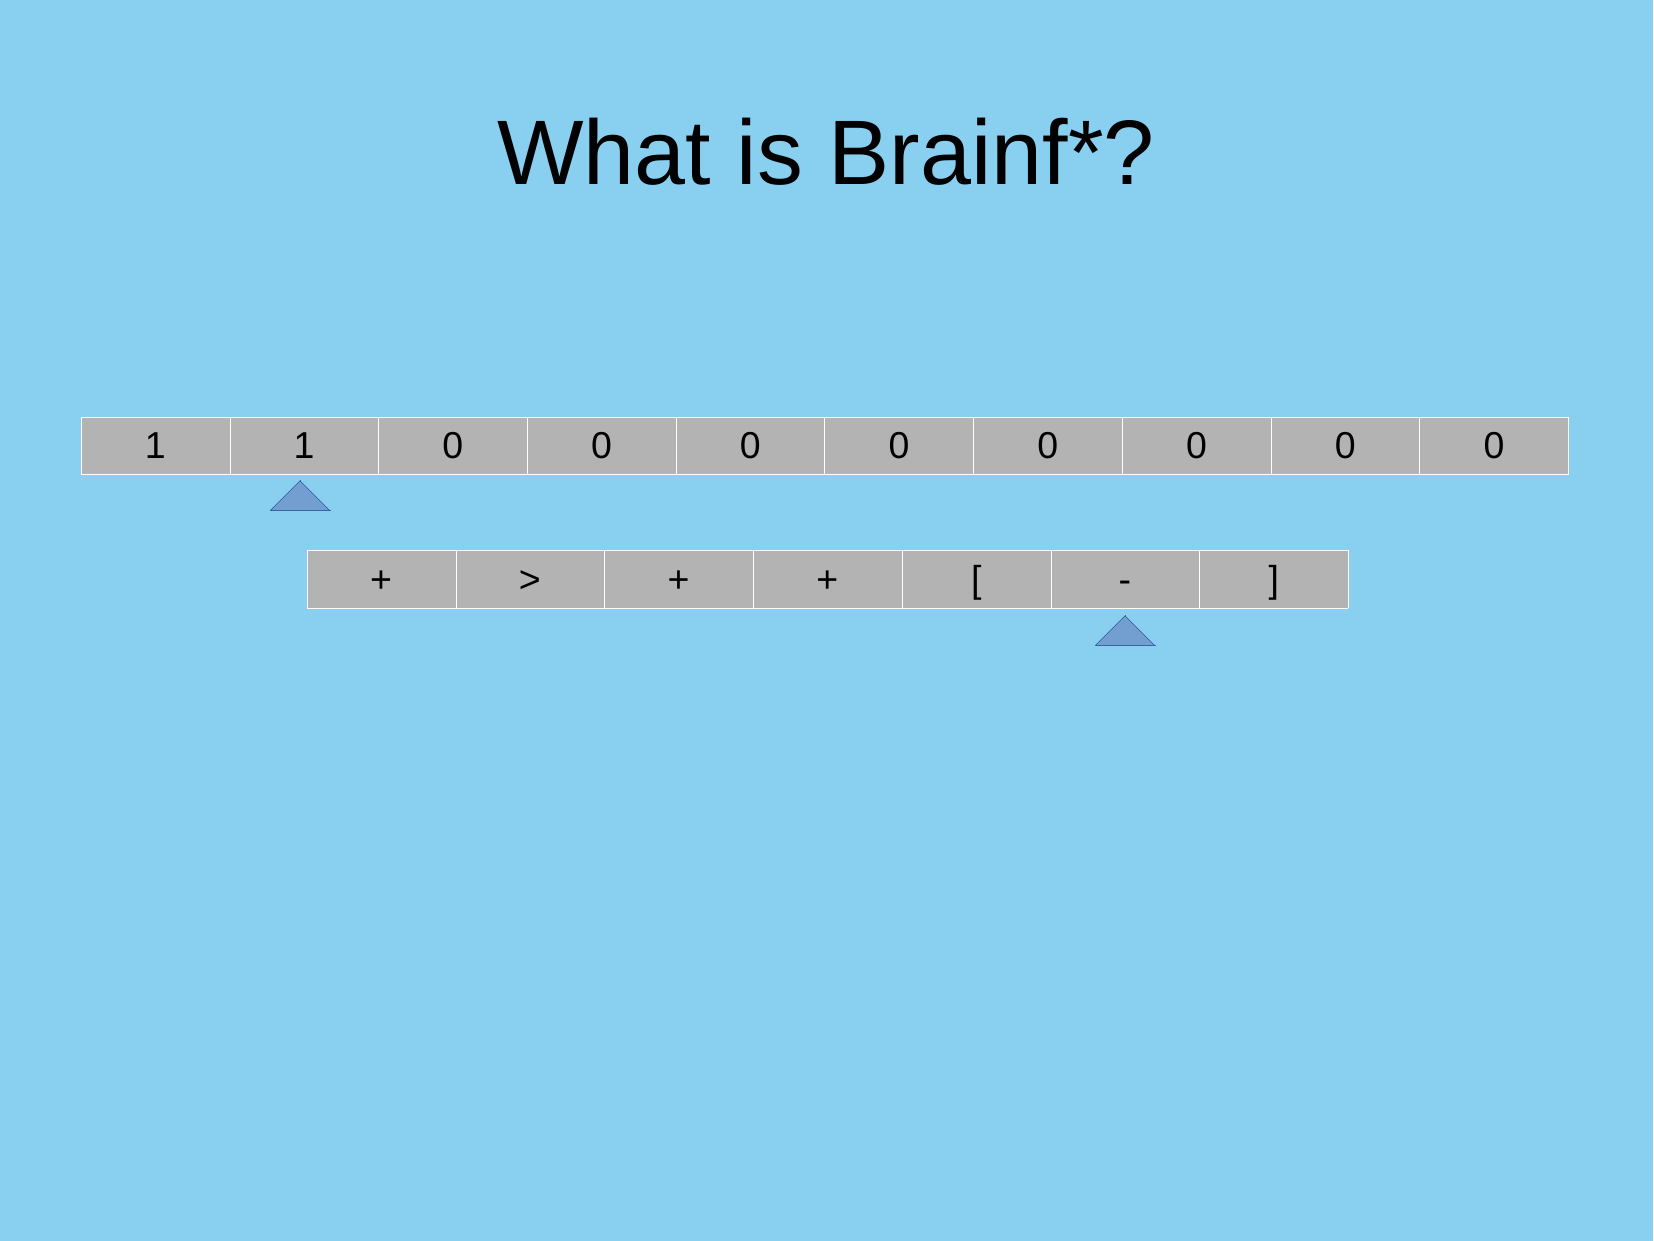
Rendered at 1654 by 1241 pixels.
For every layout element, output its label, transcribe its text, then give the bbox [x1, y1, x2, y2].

table_header 0 [1272, 418, 1419, 474]
title What is Brainf*? [82, 49, 1571, 257]
table_header 0 [974, 418, 1122, 474]
table_header 0 [825, 418, 973, 474]
table_header + [754, 551, 902, 608]
table_header 1 [82, 418, 230, 474]
table_header 0 [528, 418, 676, 474]
text_box [1095, 615, 1156, 646]
table_header 1 [231, 418, 378, 474]
table_header 0 [379, 418, 527, 474]
table_header - [1052, 551, 1199, 608]
table_header + [605, 551, 753, 608]
table_header + [308, 551, 456, 608]
table_header 0 [1123, 418, 1271, 474]
table_header 0 [1420, 418, 1568, 474]
table_header 0 [677, 418, 824, 474]
table_header > [457, 551, 604, 608]
table_header ] [1200, 551, 1348, 608]
table_header [ [903, 551, 1051, 608]
text_box [270, 480, 331, 511]
